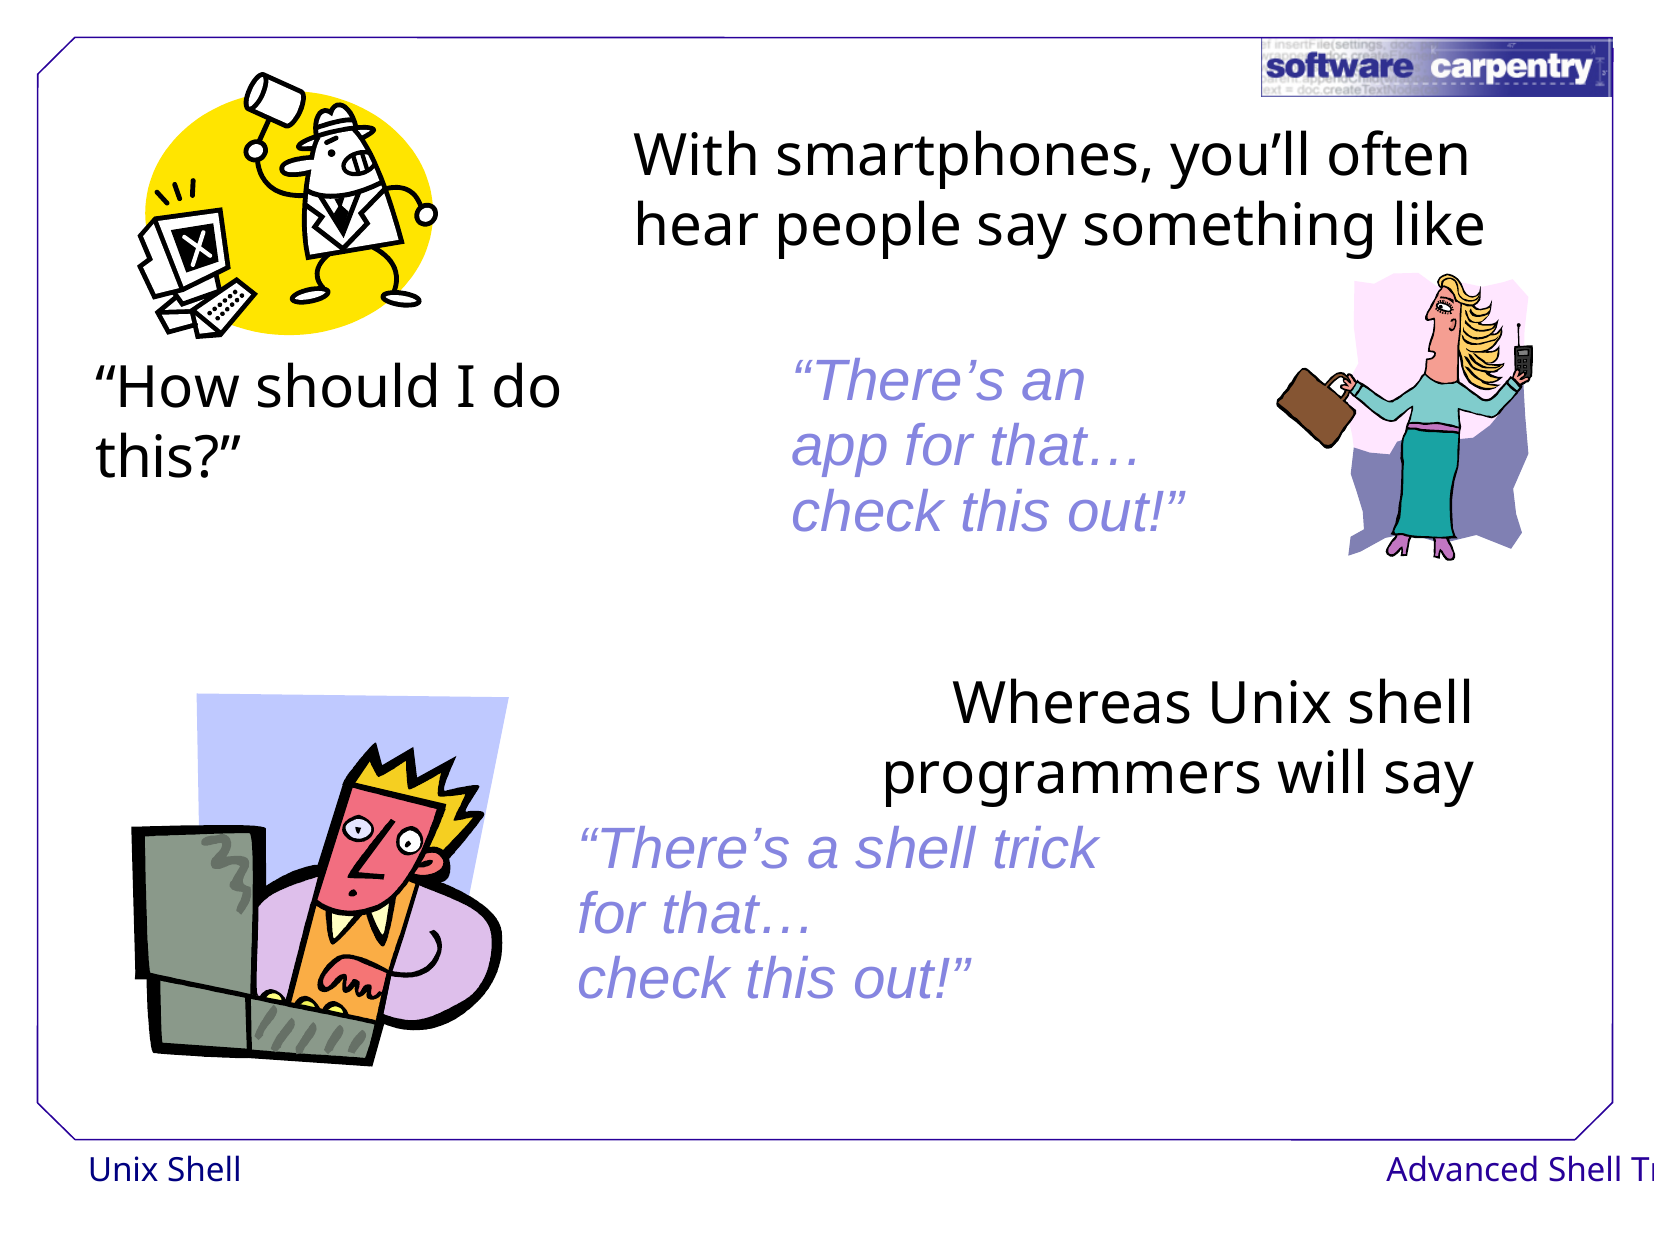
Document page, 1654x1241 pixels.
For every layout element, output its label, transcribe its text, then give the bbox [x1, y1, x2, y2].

text_box With smartphones, you’ll often hear people say something like [619, 109, 1583, 265]
text_box “There’s a shell trick for that… check this out!” [562, 809, 1127, 1020]
picture [137, 71, 440, 340]
text_box “There’s an app for that… check this out!” [776, 341, 1215, 552]
text_box “How should I do this?” [80, 341, 582, 497]
picture [131, 688, 514, 1072]
text_box Whereas Unix shell programmers will say [571, 657, 1489, 814]
picture [1261, 39, 1613, 97]
picture [1276, 270, 1536, 564]
